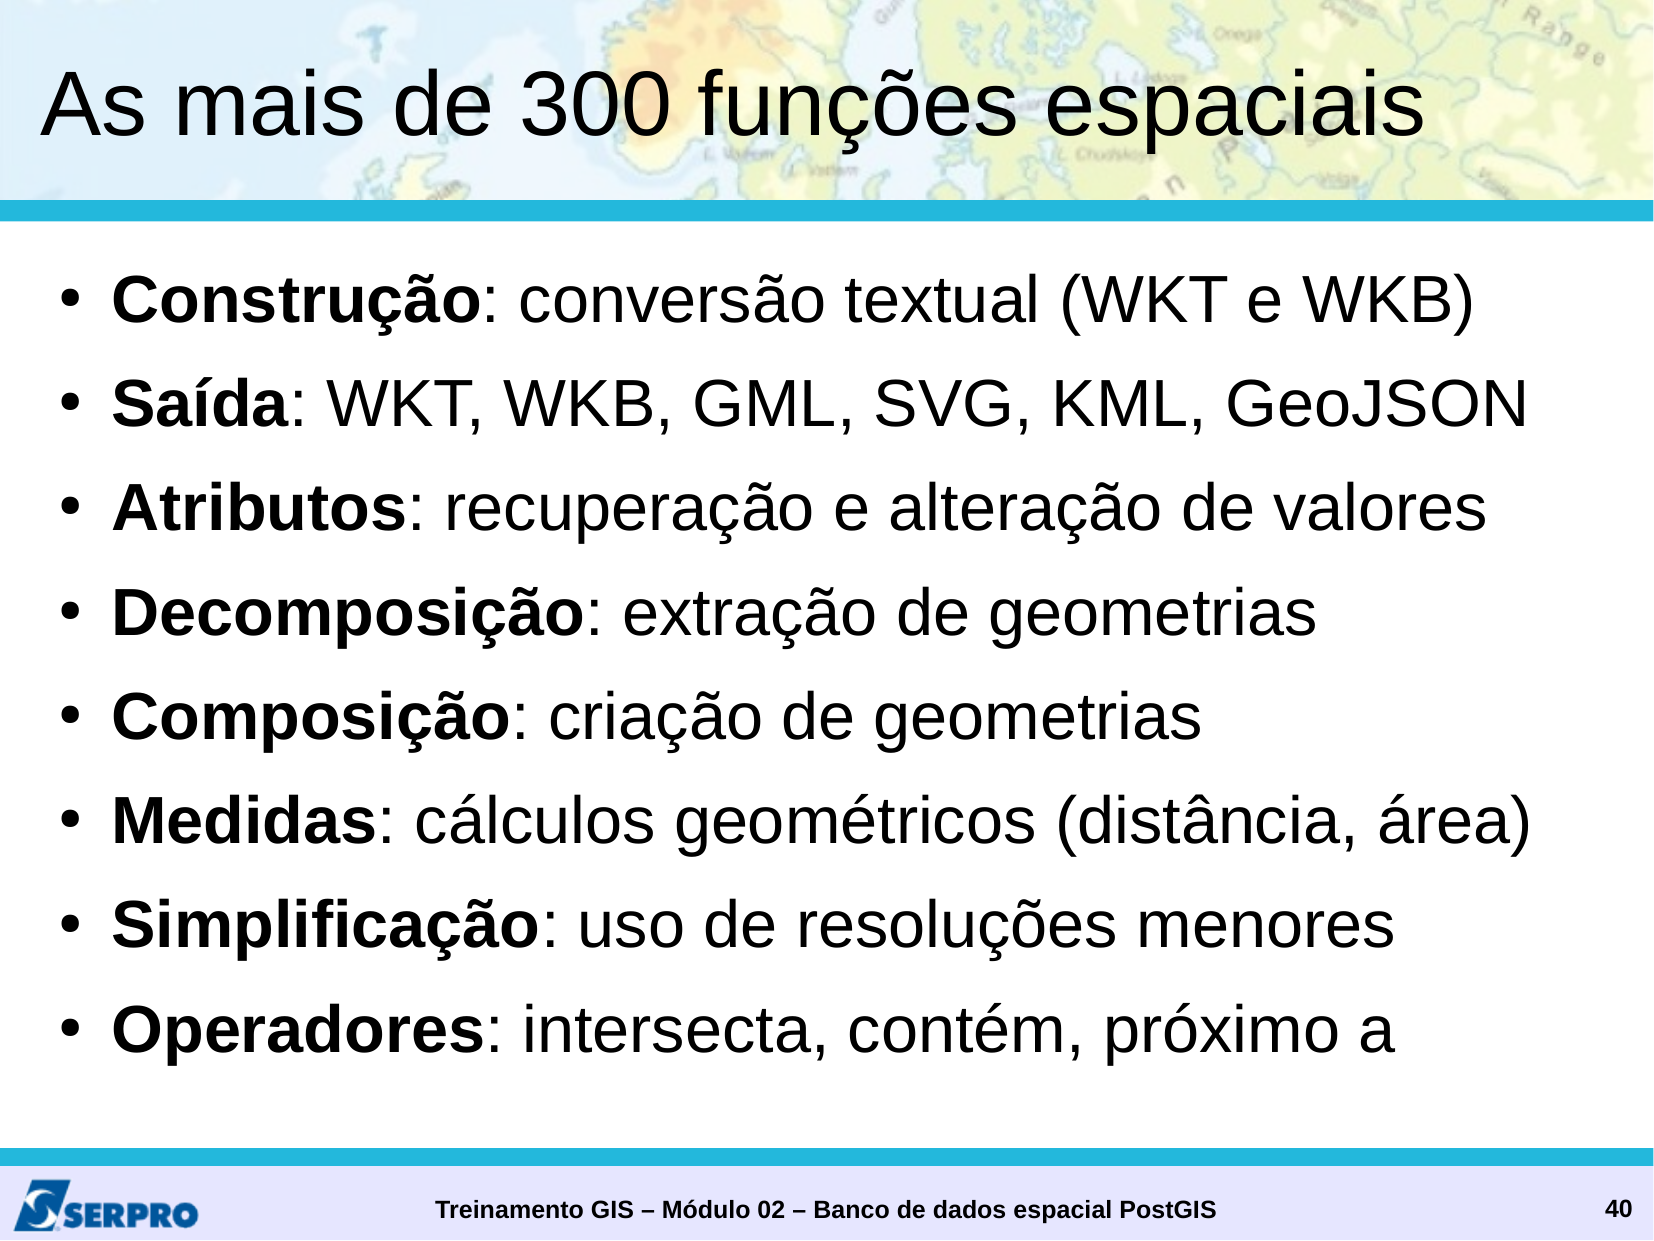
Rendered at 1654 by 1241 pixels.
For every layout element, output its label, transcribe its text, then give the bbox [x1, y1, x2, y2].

list Construção: conversão textual (WKT e WKB) Saída: WKT, WKB, GML, SVG, KML, GeoJSON Atributos: recuperação e alteração de valores Decomposição: extração de geometrias Composição: criação de geometrias Medidas: cálculos geométricos (distância, área) Simplificação: uso de resoluções menores Operadores: intersecta, contém, próximo a [40, 261, 1616, 1081]
title As mais de 300 funções espaciais [40, 49, 1614, 159]
picture [10, 1177, 201, 1235]
